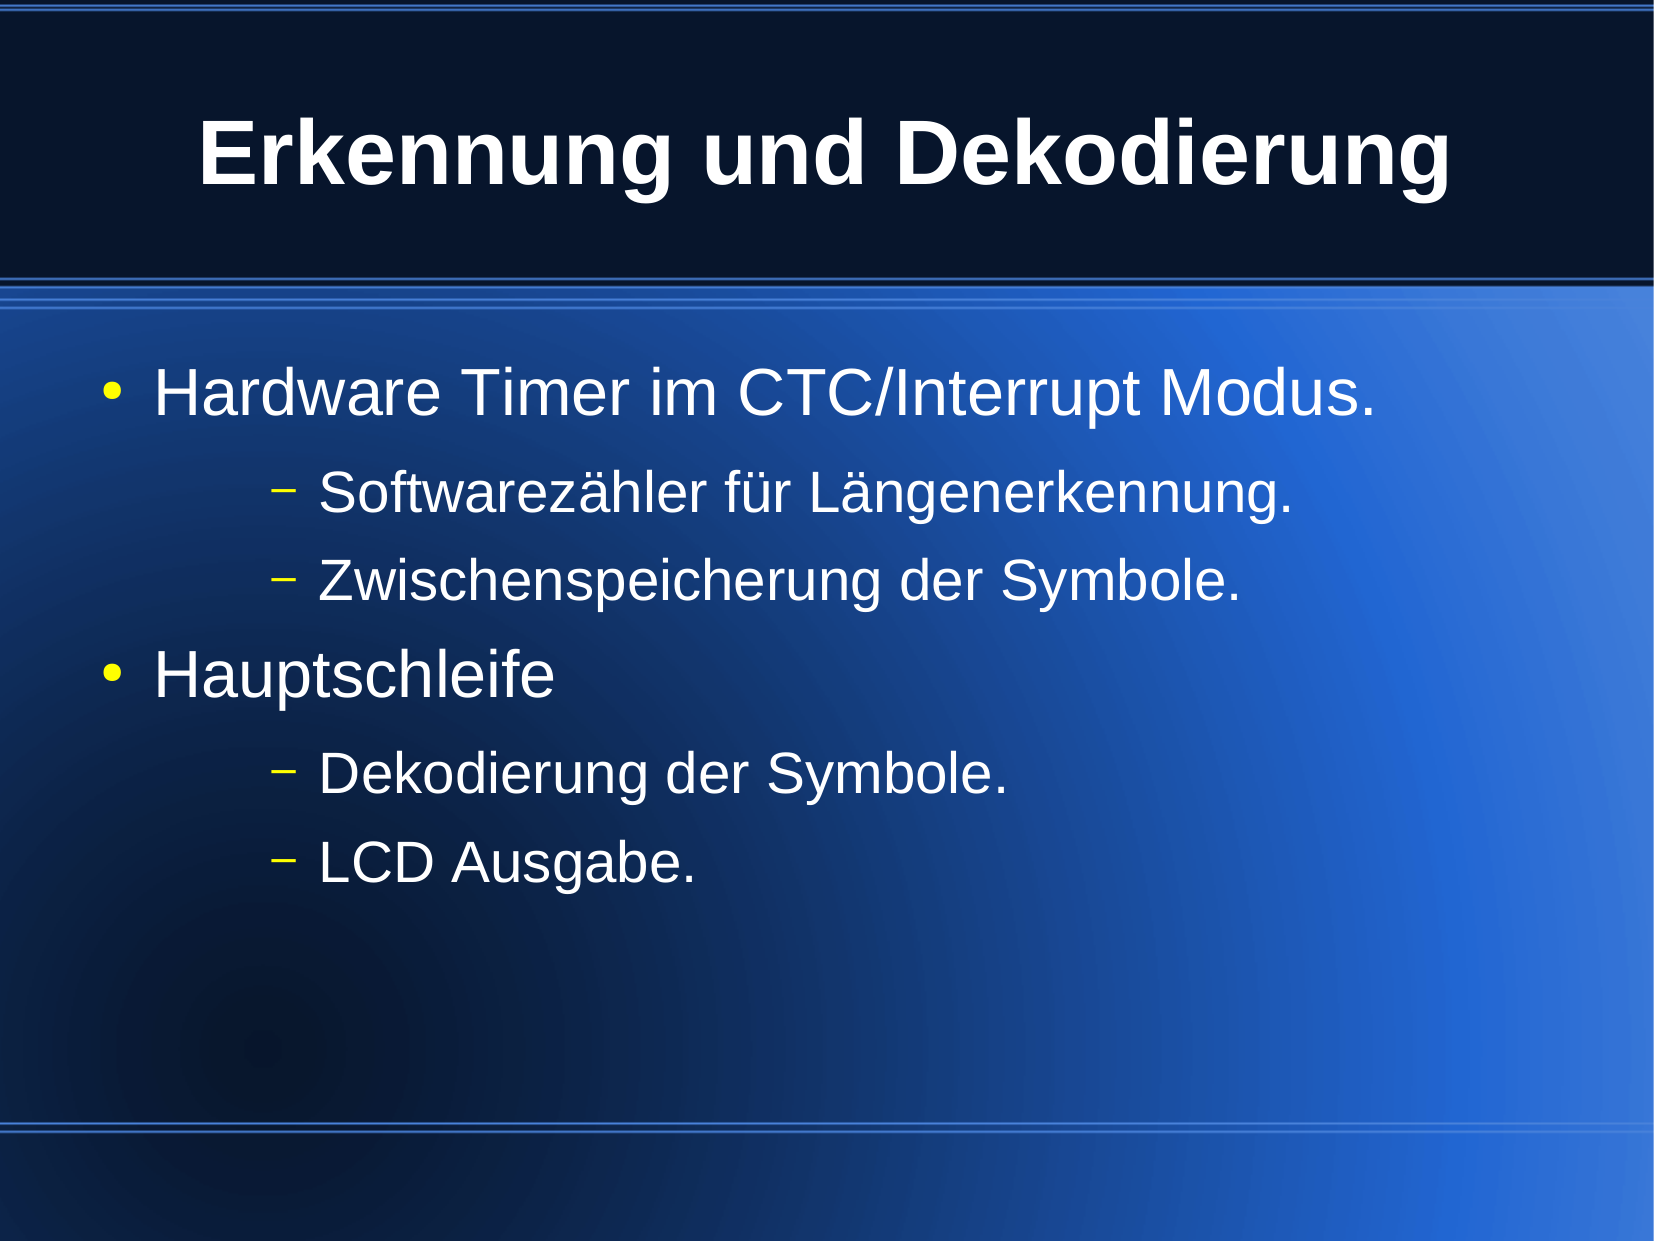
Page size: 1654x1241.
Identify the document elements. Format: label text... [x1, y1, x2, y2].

list Hardware Timer im CTC/Interrupt Modus. Softwarezähler für Längenerkennung. Zwischenspeicherung der Symbole. Hauptschleife Dekodierung der Symbole. LCD Ausgabe. [82, 355, 1571, 1075]
title Erkennung und Dekodierung [82, 49, 1571, 257]
picture [0, 0, 1654, 1241]
